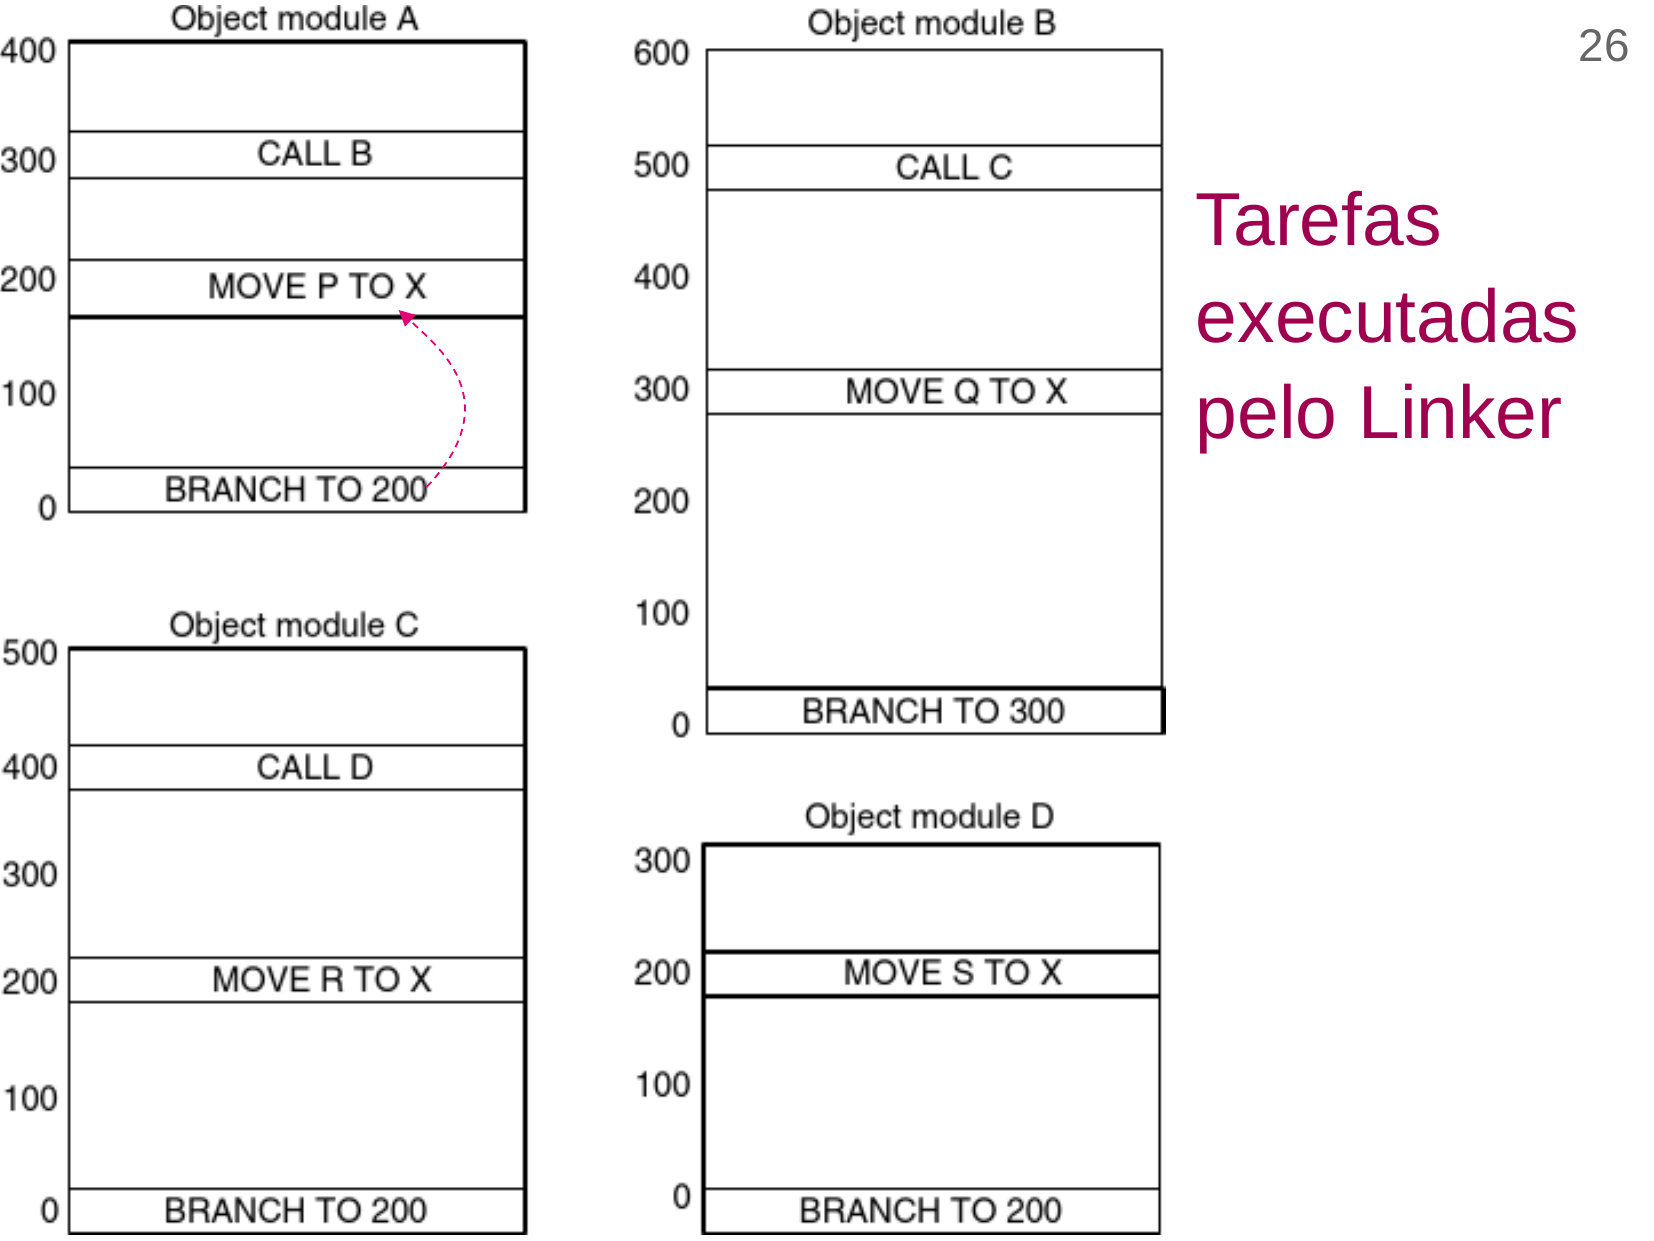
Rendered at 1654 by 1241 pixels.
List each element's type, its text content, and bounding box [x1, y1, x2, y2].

picture [0, 5, 1166, 1235]
title Tarefas executadas pelo Linker [1195, 44, 1595, 576]
